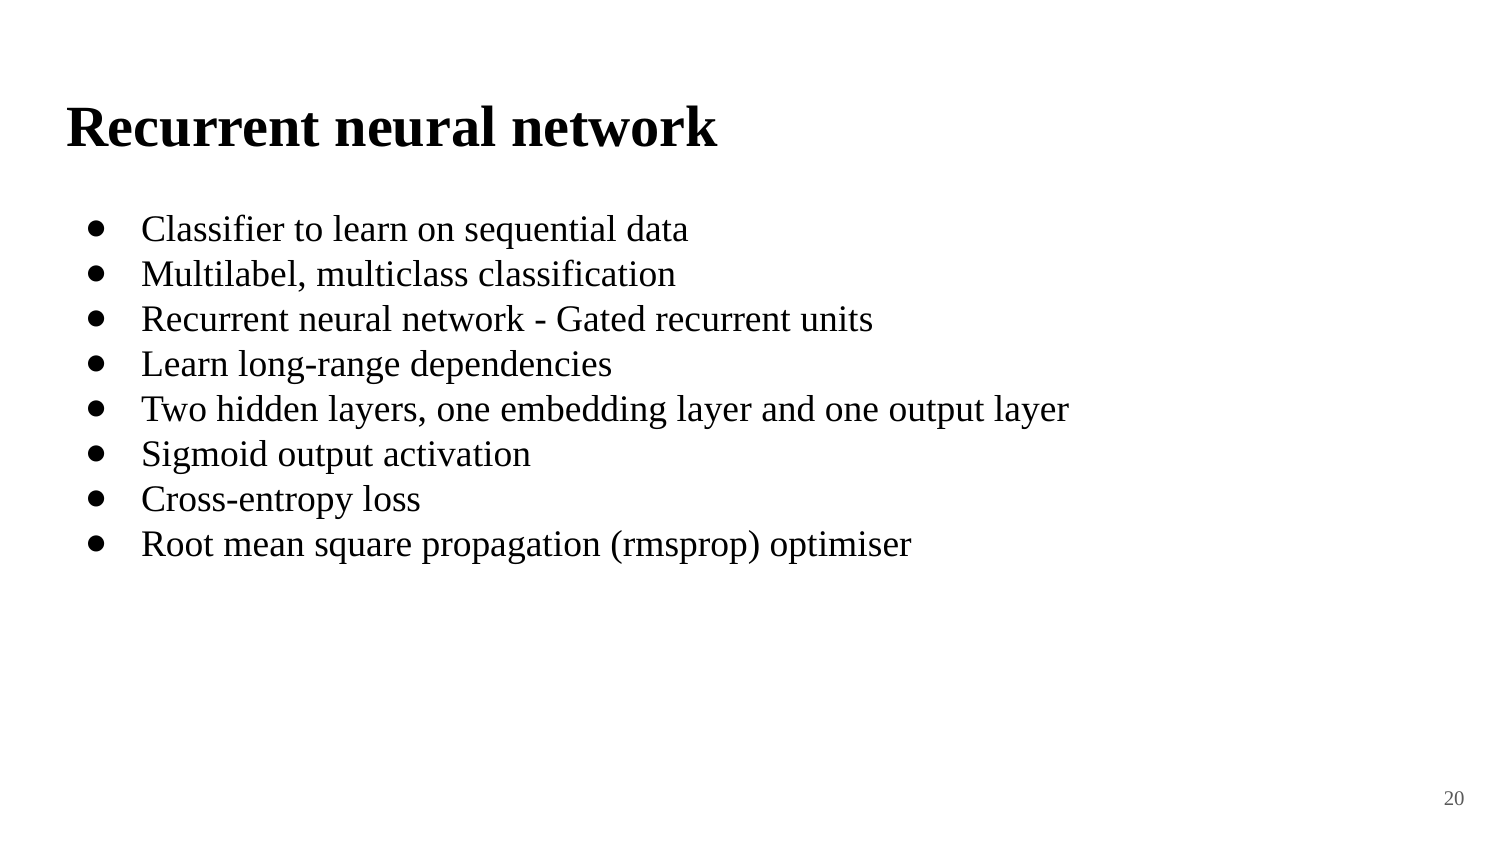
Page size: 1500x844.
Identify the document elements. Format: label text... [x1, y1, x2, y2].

slide_number <number> [1389, 764, 1480, 830]
list Classifier to learn on sequential data Multilabel, multiclass classification Recurrent neural network - Gated recurrent units Learn long-range dependencies Two hidden layers, one embedding layer and one output layer Sigmoid output activation Cross-entropy loss Root mean square propagation (rmsprop) optimiser [51, 189, 1449, 750]
title Recurrent neural network [51, 72, 1449, 167]
